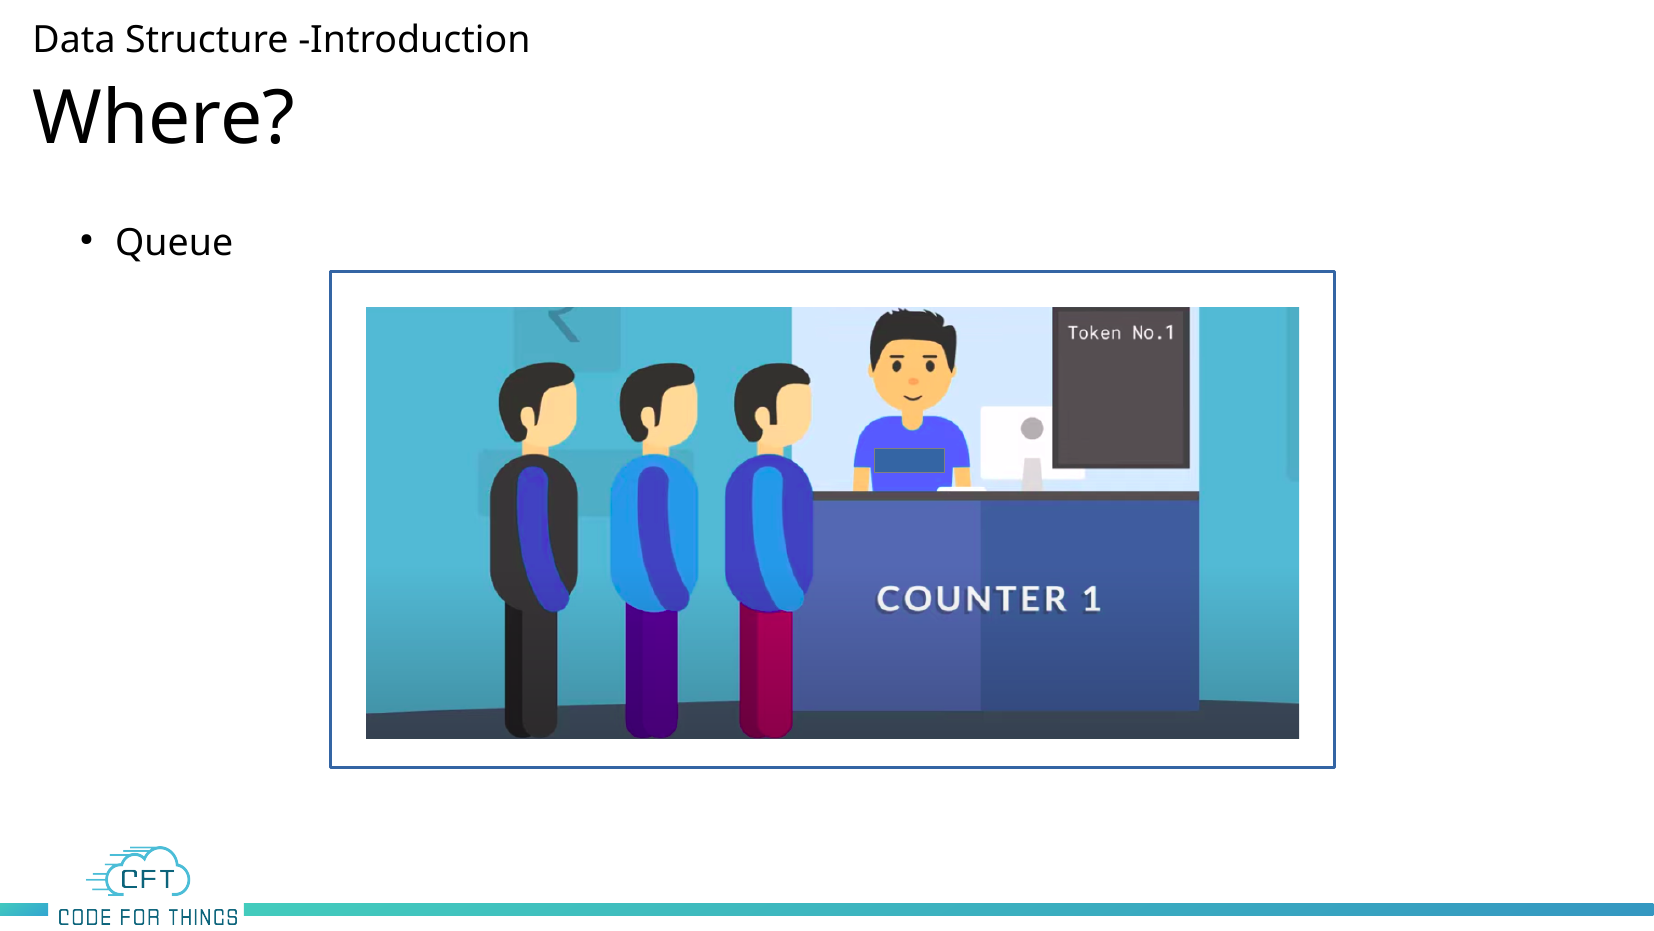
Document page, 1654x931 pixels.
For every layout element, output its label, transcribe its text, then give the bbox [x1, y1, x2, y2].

text_box [330, 271, 1335, 768]
title Data Structure -Introduction Where? [32, 12, 1184, 166]
picture [59, 846, 237, 925]
picture [366, 307, 1300, 739]
text_box Queue [64, 207, 449, 267]
